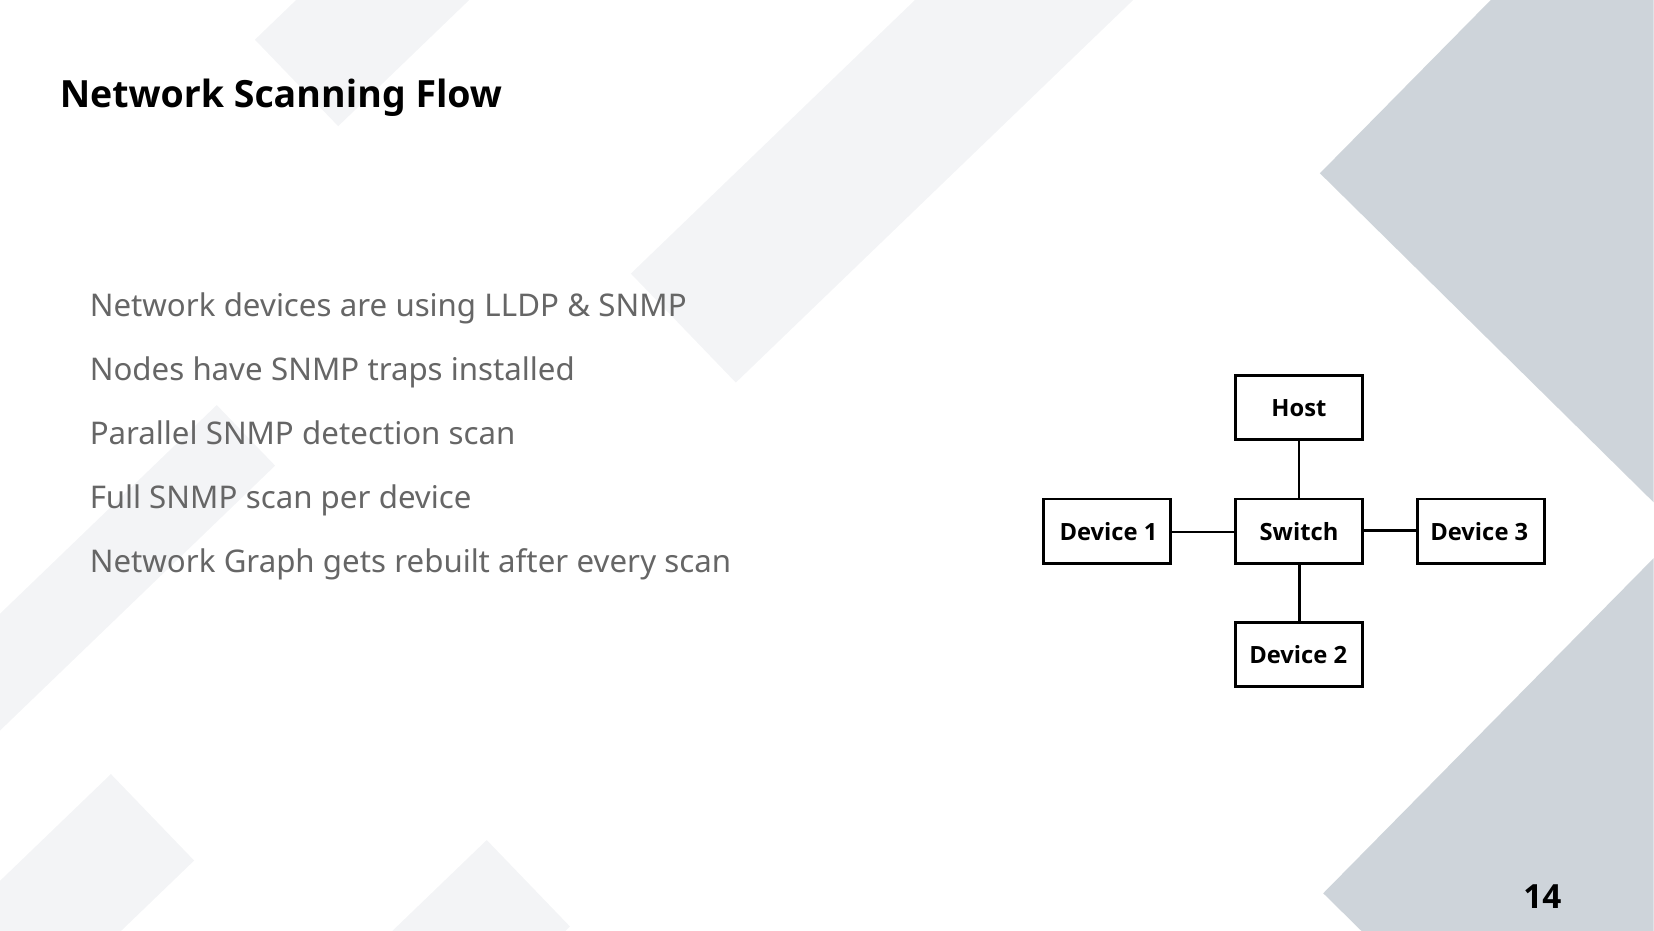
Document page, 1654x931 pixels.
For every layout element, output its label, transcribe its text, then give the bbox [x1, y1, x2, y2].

text_box <number> [1508, 866, 1654, 922]
text_box Network Scanning Flow [45, 60, 788, 121]
text_box Network devices are using LLDP & SNMP Nodes have SNMP traps installed Parallel SNMP detection scan Full SNMP scan per device Network Graph gets rebuilt after every scan [75, 253, 916, 552]
text_box [963, 195, 1636, 867]
